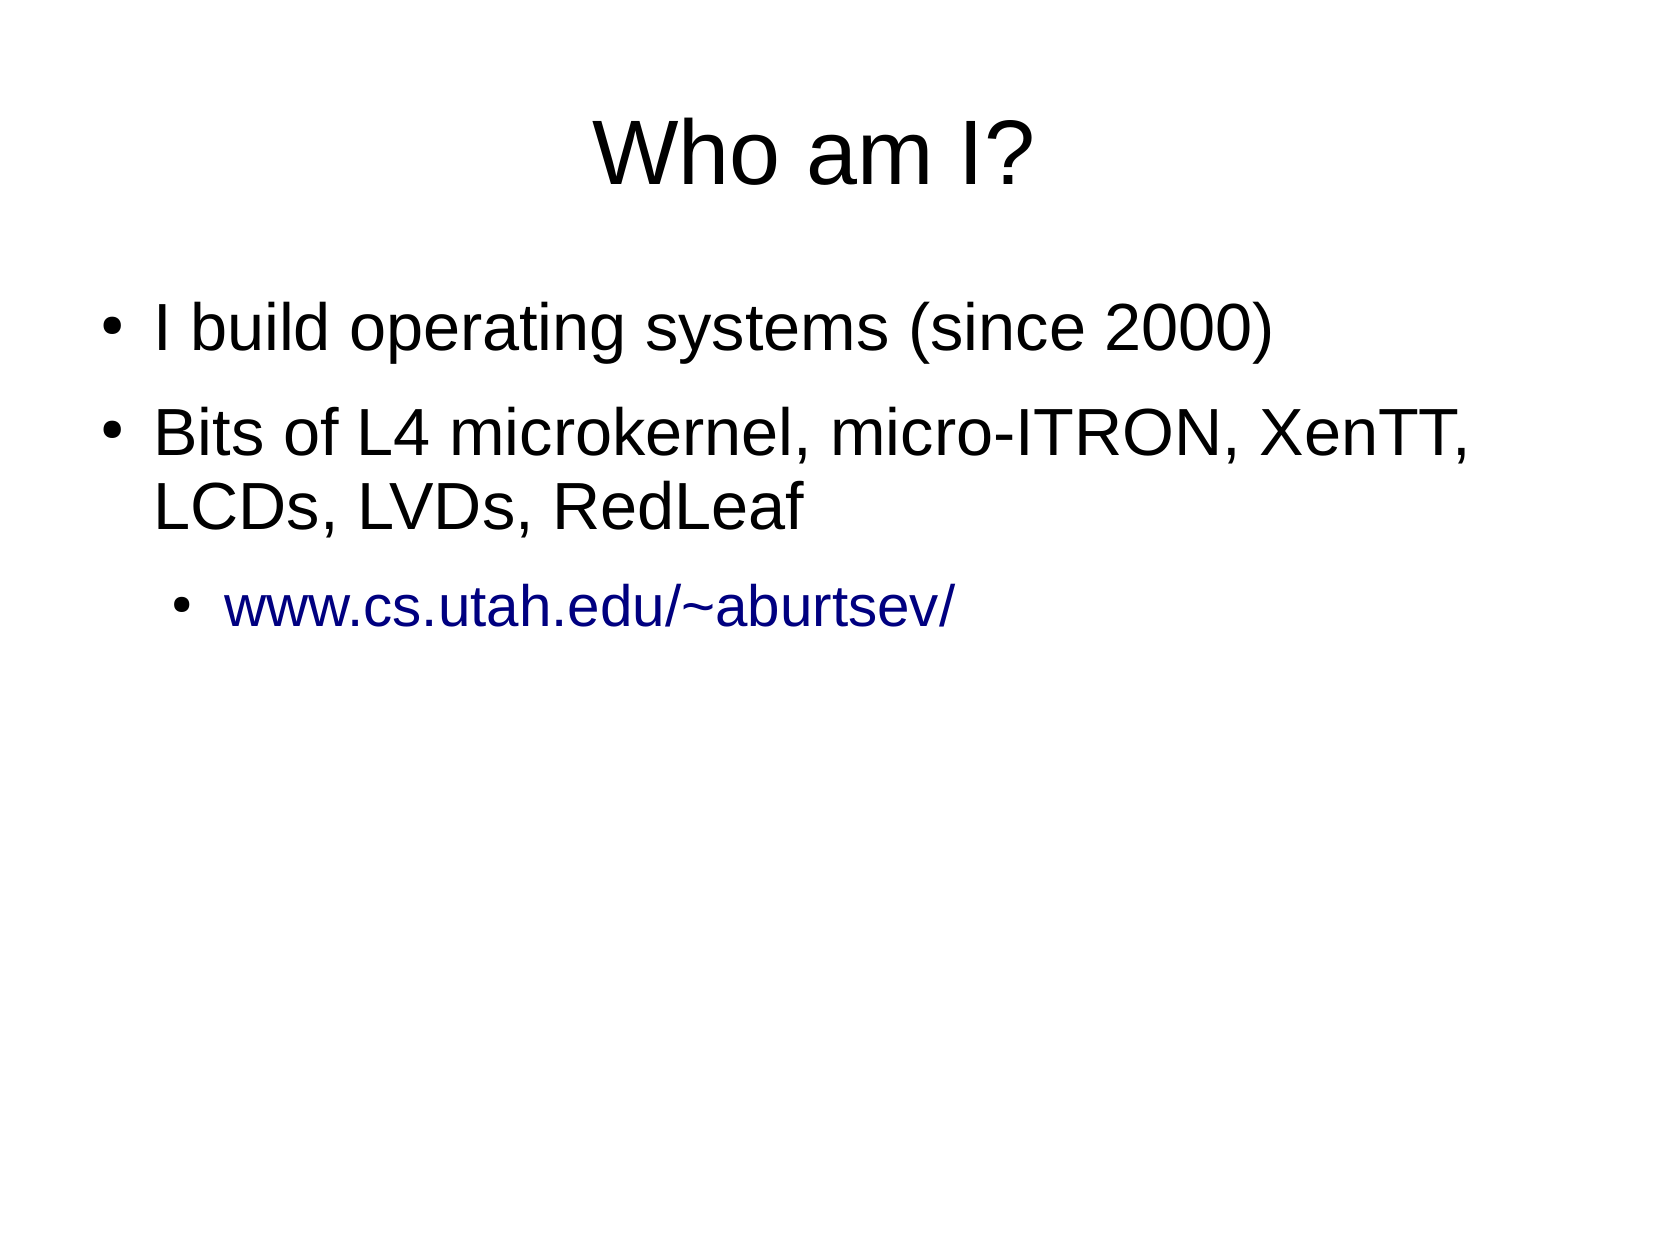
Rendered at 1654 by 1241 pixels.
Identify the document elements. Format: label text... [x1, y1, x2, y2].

list I build operating systems (since 2000) Bits of L4 microkernel, micro-ITRON, XenTT, LCDs, LVDs, RedLeaf www.cs.utah.edu/~aburtsev/ [82, 290, 1571, 1010]
title Who am I? [82, 49, 1571, 257]
